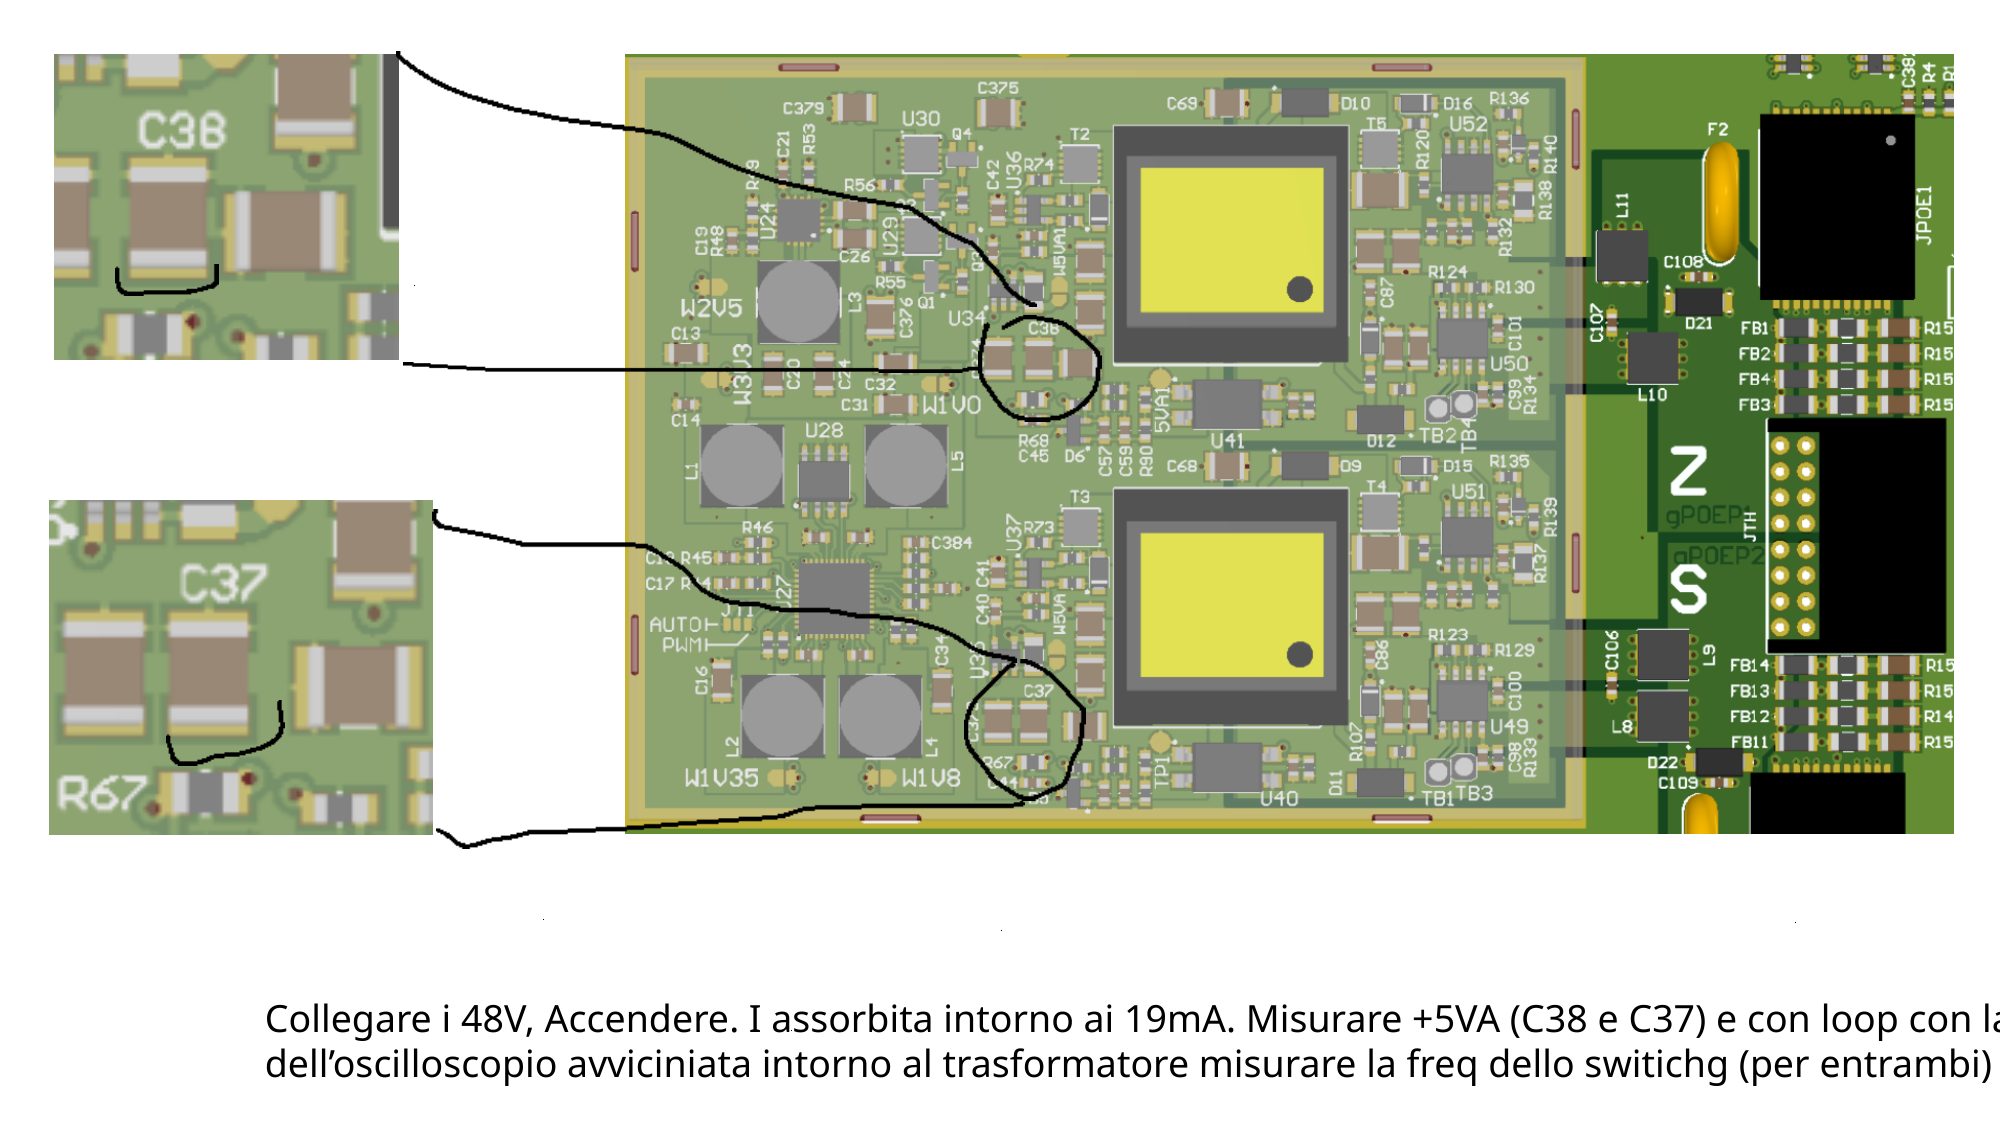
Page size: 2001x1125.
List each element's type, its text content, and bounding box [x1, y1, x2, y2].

text_box Collegare i 48V, Accendere. I assorbita intorno ai 19mA. Misurare +5VA (C38 e C37) e con loop con la sonda dell’oscilloscopio avviciniata intorno al trasformatore misurare la freq dello switichg (per entrambi) [249, 987, 2000, 1094]
picture [49, 51, 1954, 849]
